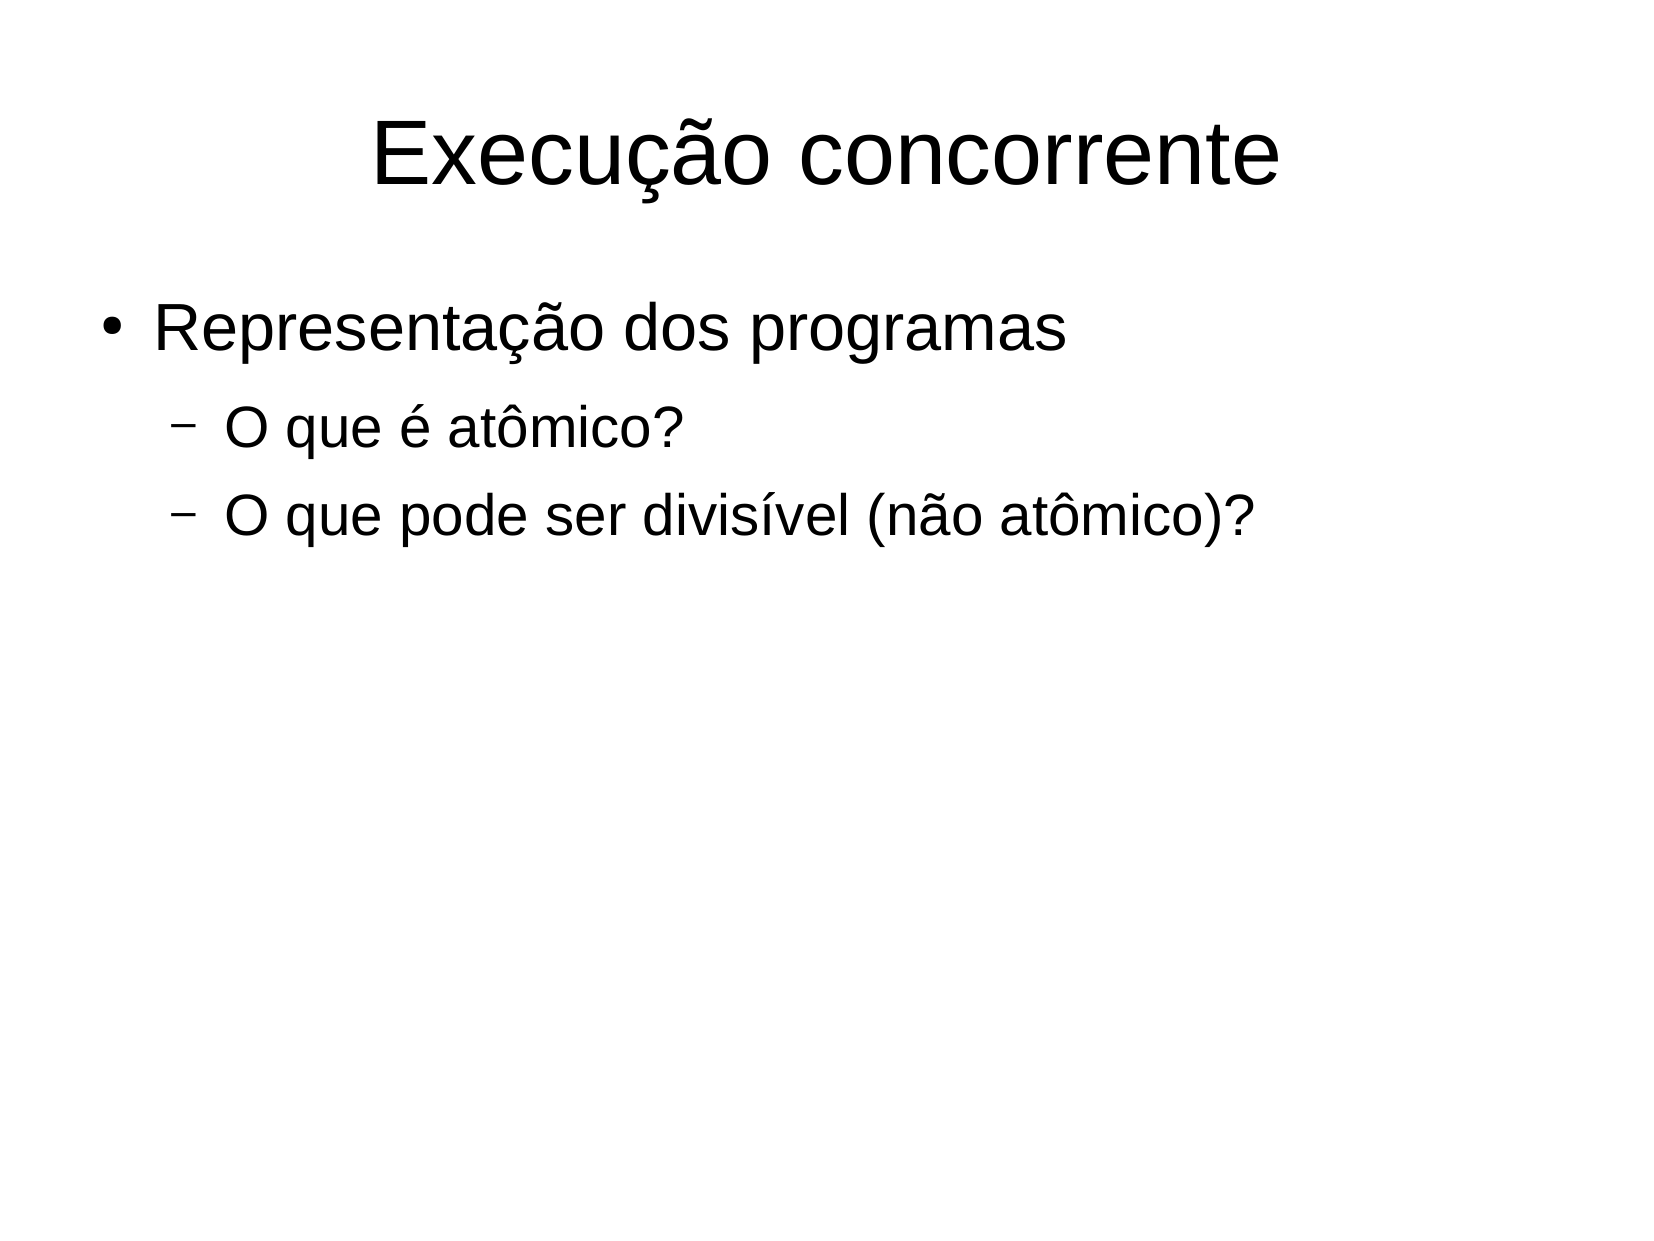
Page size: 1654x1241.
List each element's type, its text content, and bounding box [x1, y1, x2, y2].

title Execução concorrente [82, 49, 1571, 257]
list Representação dos programas O que é atômico? O que pode ser divisível (não atômico)? [82, 290, 1538, 1010]
